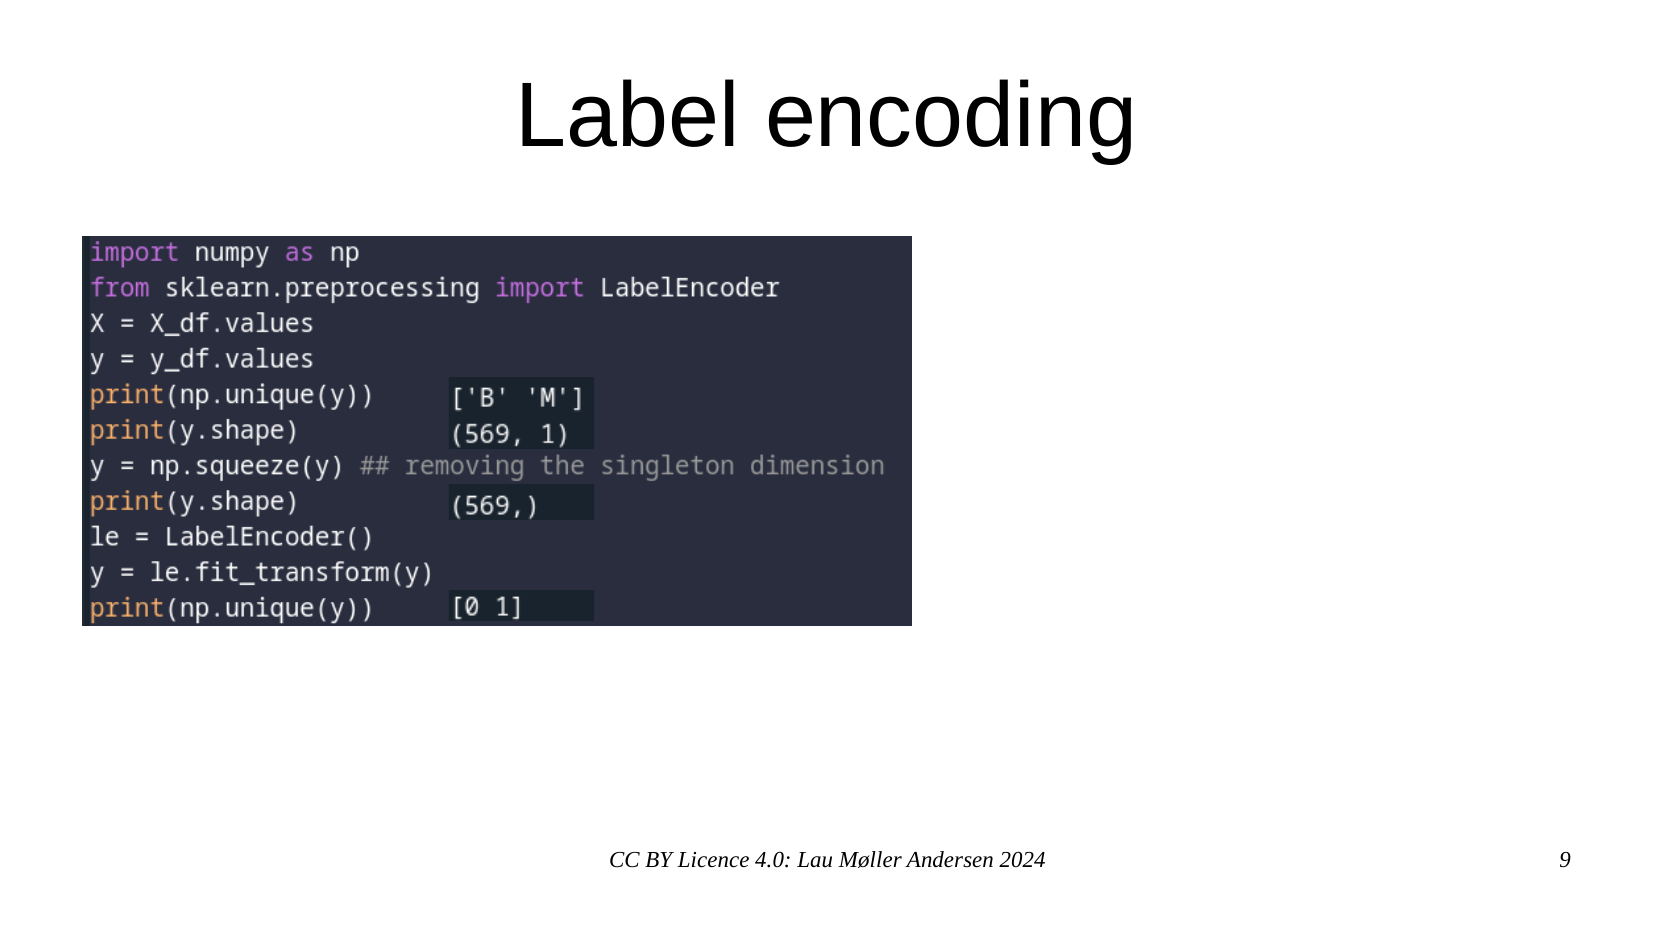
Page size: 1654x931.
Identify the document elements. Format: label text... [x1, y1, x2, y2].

picture [82, 236, 912, 626]
title Label encoding [82, 37, 1571, 193]
